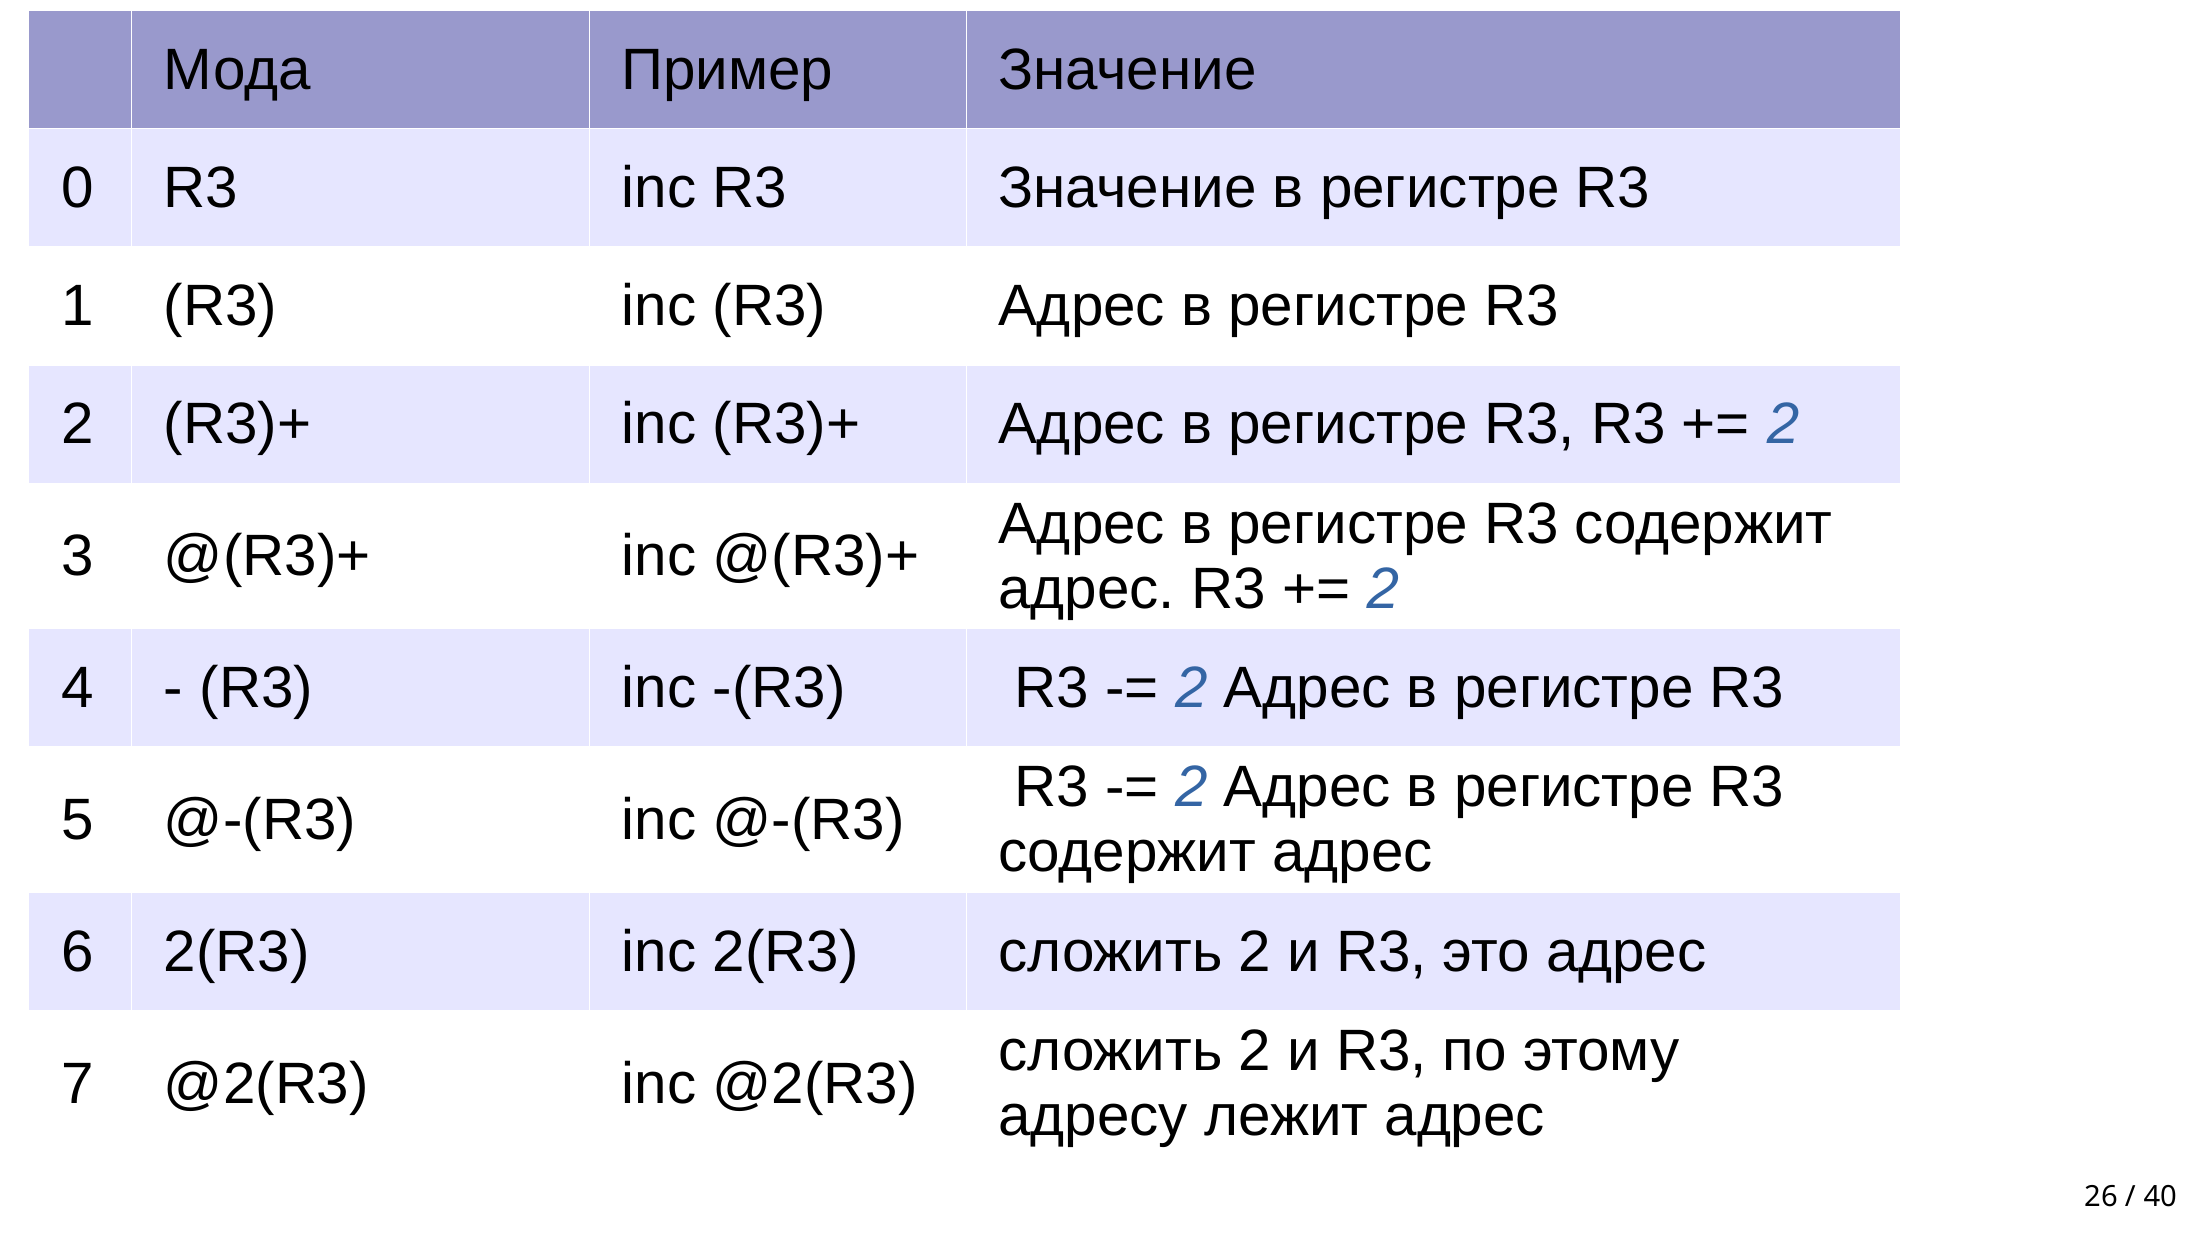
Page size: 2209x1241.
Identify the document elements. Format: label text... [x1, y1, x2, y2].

table_cell сложить 2 и R3, по этому адресу лежит адрес [967, 1011, 1900, 1155]
table_cell Адрес в регистре R3 [967, 247, 1900, 365]
table_cell @-(R3) [132, 747, 589, 892]
table_cell Адрес в регистре R3, R3 += 2 [967, 366, 1900, 483]
table_cell Адрес в регистре R3 содержит адрес. R3 += 2 [967, 484, 1900, 628]
table_cell R3 -= 2 Адрес в регистре R3 [967, 629, 1900, 746]
table_cell inc (R3)+ [590, 366, 966, 483]
table_cell inc -(R3) [590, 629, 966, 746]
table_cell 2 [29, 366, 131, 483]
table_cell Значение в регистре R3 [967, 129, 1900, 246]
table_header Пример [590, 11, 966, 128]
table_cell 0 [29, 129, 131, 246]
table_header [29, 11, 131, 128]
table_header Мода [132, 11, 589, 128]
table_cell 1 [29, 247, 131, 365]
table_cell 2(R3) [132, 893, 589, 1010]
table_cell 7 [29, 1011, 131, 1155]
table_header Значение [967, 11, 1900, 128]
table_cell inc @2(R3) [590, 1011, 966, 1155]
table_cell - (R3) [132, 629, 589, 746]
table_cell (R3)+ [132, 366, 589, 483]
table_cell (R3) [132, 247, 589, 365]
table_cell @2(R3) [132, 1011, 589, 1155]
table_cell inc 2(R3) [590, 893, 966, 1010]
table_cell inc @-(R3) [590, 747, 966, 892]
table_cell сложить 2 и R3, это адрес [967, 893, 1900, 1010]
table_cell inc (R3) [590, 247, 966, 365]
table_cell 6 [29, 893, 131, 1010]
table_cell R3 [132, 129, 589, 246]
table_cell 3 [29, 484, 131, 628]
table_cell @(R3)+ [132, 484, 589, 628]
table_cell R3 -= 2 Адрес в регистре R3 содержит адрес [967, 747, 1900, 892]
table_cell inc @(R3)+ [590, 484, 966, 628]
table_cell 5 [29, 747, 131, 892]
table_cell inc R3 [590, 129, 966, 246]
table_cell 4 [29, 629, 131, 746]
